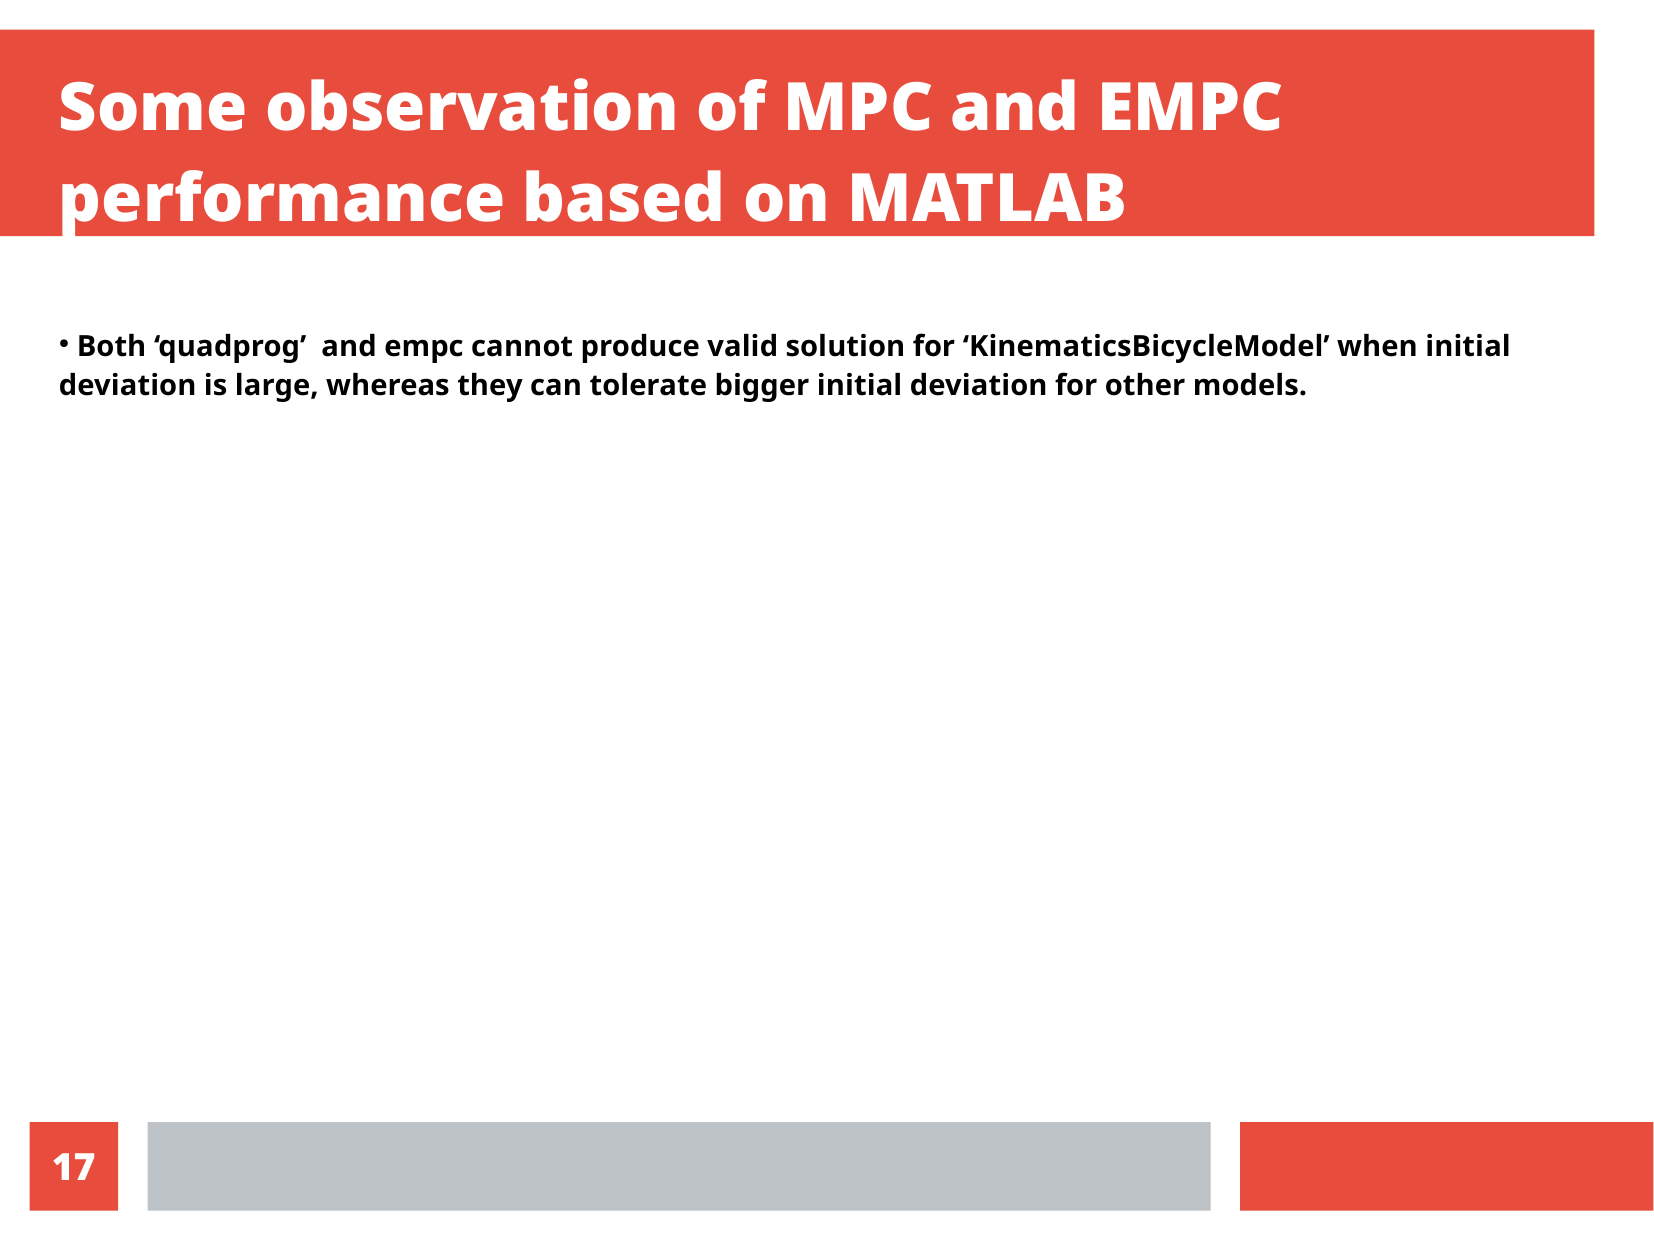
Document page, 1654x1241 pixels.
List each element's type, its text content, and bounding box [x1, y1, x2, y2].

list Both ‘quadprog’ and empc cannot produce valid solution for ‘KinematicsBicycleModel’ when initial deviation is large, whereas they can tolerate bigger initial deviation for other models. [59, 324, 1565, 1093]
title Some observation of MPC and EMPC performance based on MATLAB implementation [59, 59, 1595, 207]
